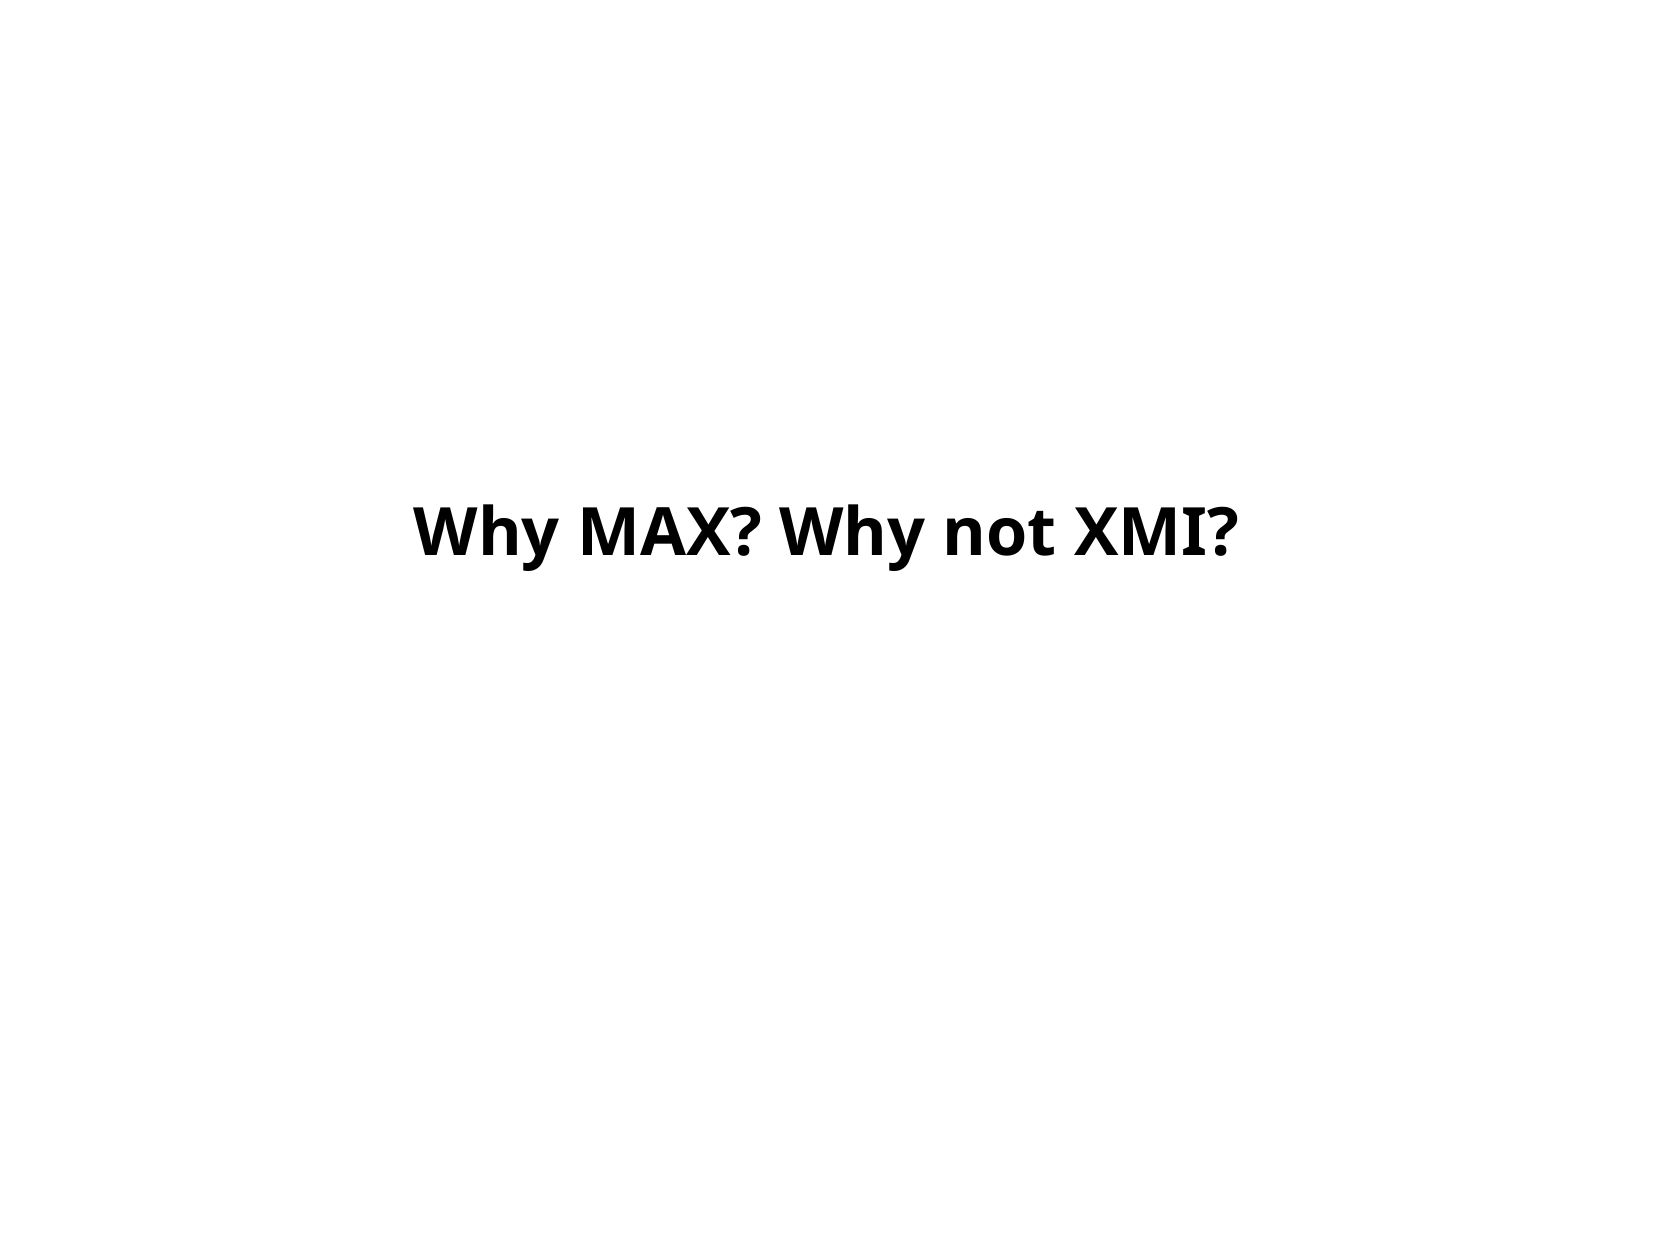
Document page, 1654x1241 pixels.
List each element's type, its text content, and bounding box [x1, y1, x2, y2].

subtitle Why MAX? Why not XMI? [82, 49, 1571, 1010]
